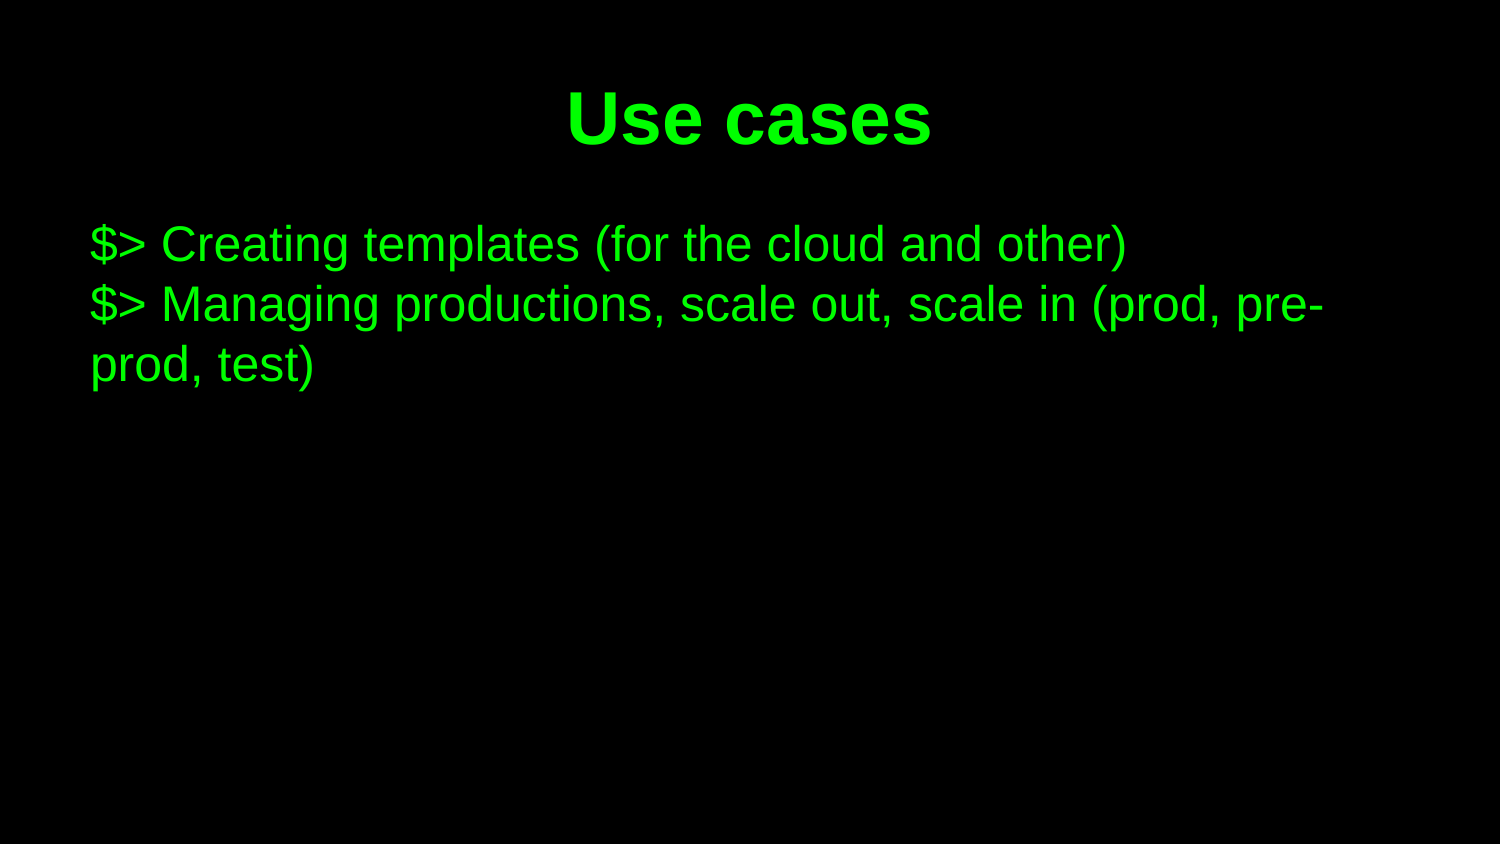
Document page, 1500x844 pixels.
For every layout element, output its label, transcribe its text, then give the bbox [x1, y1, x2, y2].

title Use cases [75, 33, 1425, 175]
list $> Creating templates (for the cloud and other) $> Managing productions, scale out, scale in (prod, pre-prod, test) [75, 196, 1425, 808]
